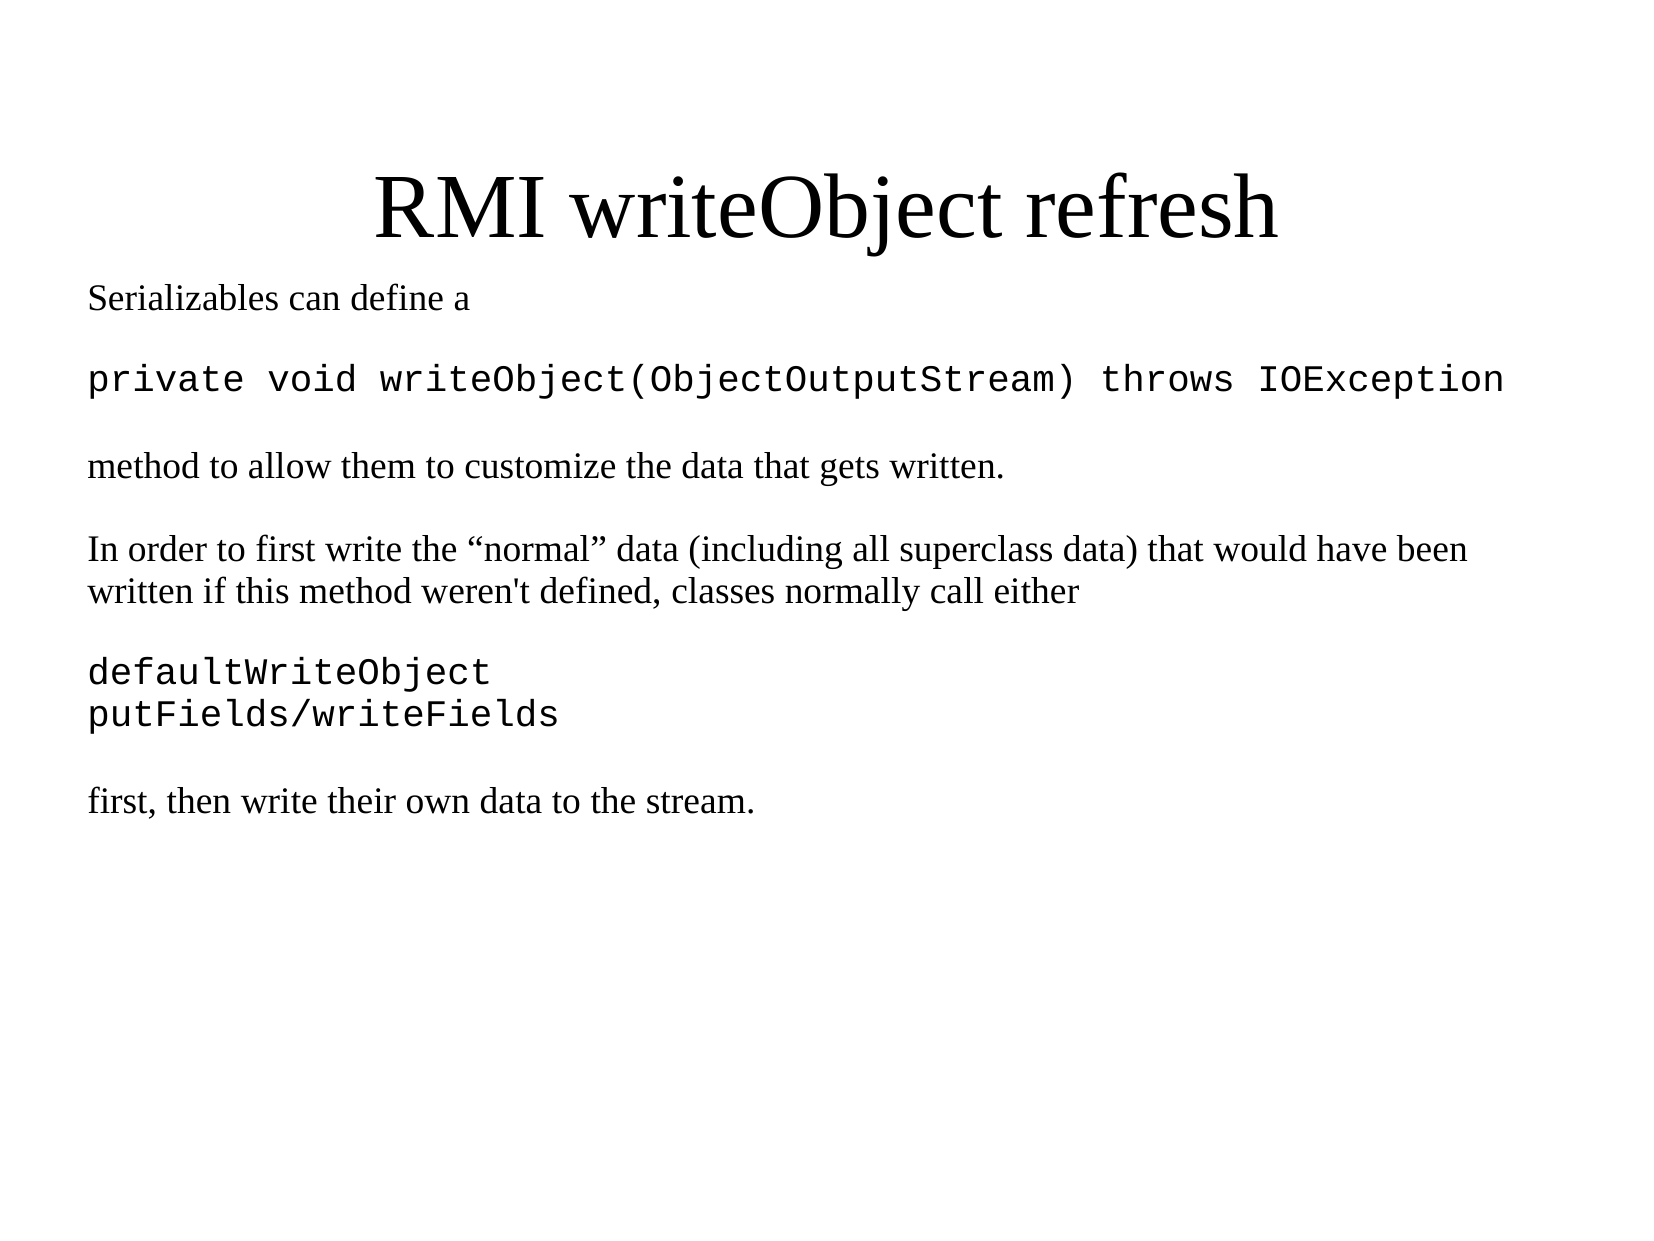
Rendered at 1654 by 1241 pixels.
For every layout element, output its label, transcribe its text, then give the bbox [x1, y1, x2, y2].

text_box Serializables can define a private void writeObject(ObjectOutputStream) throws IOException method to allow them to customize the data that gets written. In order to first write the “normal” data (including all superclass data) that would have been written if this method weren't defined, classes normally call either defaultWriteObject putFields/writeFields first, then write their own data to the stream. [87, 277, 1580, 888]
title RMI writeObject refresh [121, 102, 1534, 277]
